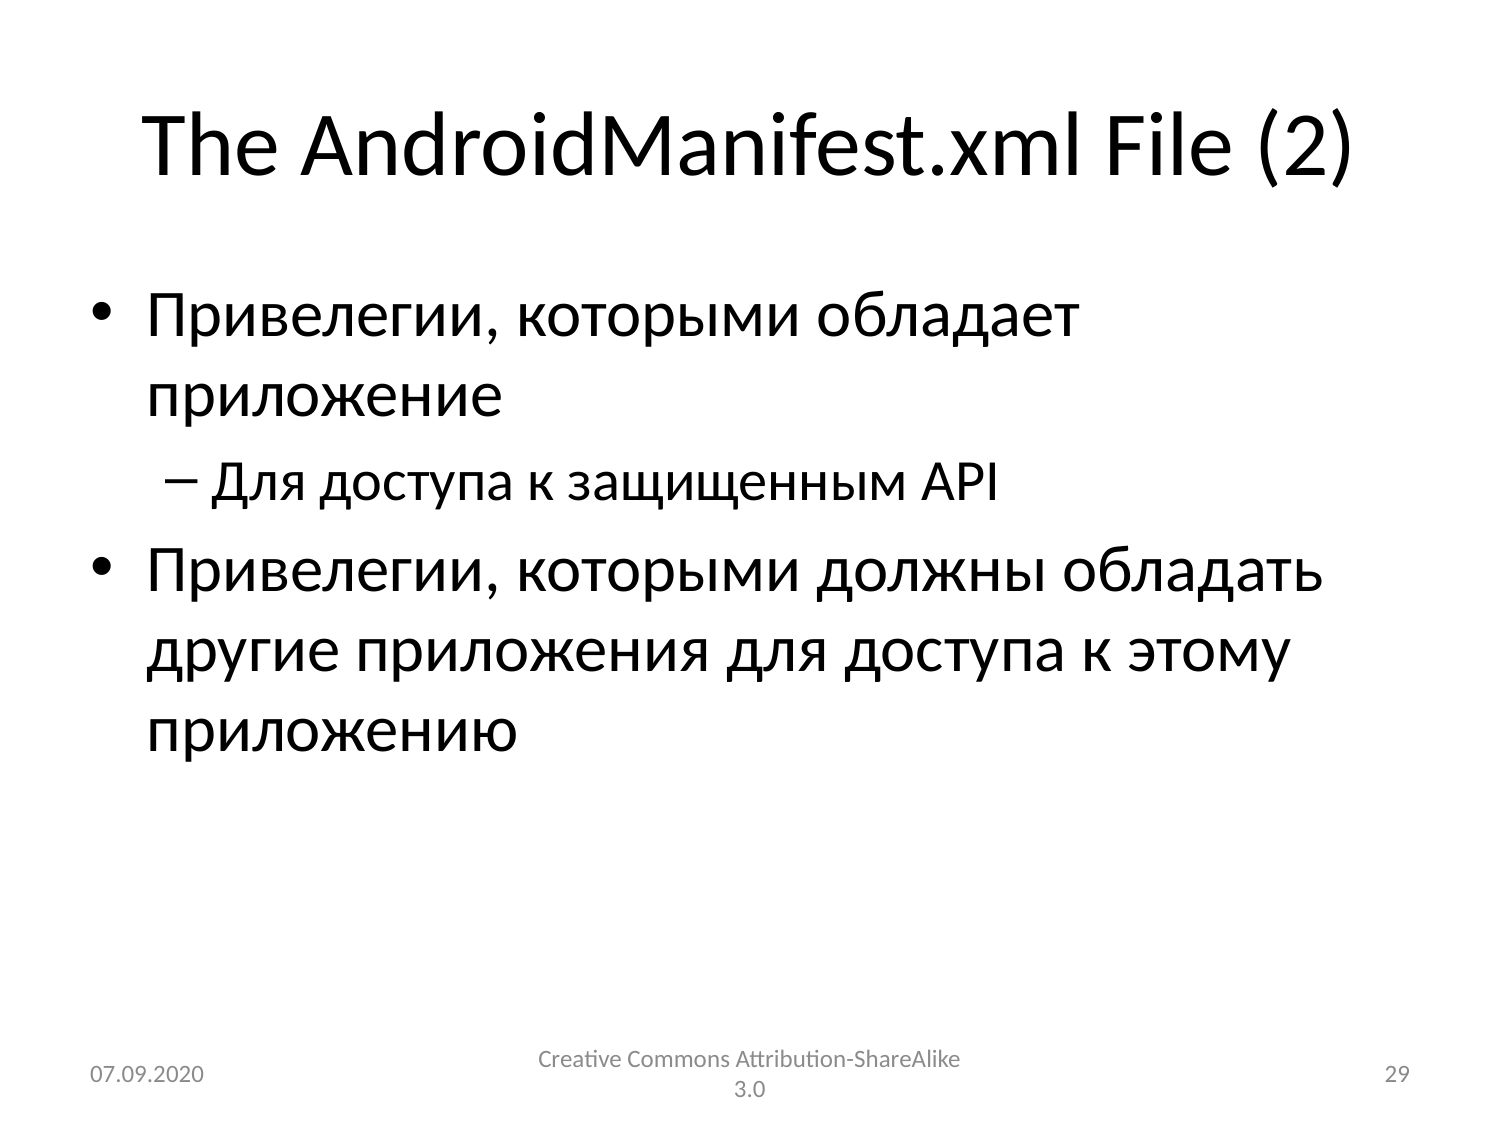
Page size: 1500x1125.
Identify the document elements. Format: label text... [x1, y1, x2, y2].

title The AndroidManifest.xml File (2) [75, 45, 1425, 233]
footer Creative Commons Attribution-ShareAlike 3.0 [512, 1042, 988, 1103]
slide_number <number> [1074, 1042, 1425, 1103]
list Привелегии, которыми обладает приложение Для доступа к защищенным API Привелегии, которыми должны обладать другие приложения для доступа к этому приложению [75, 262, 1425, 1005]
